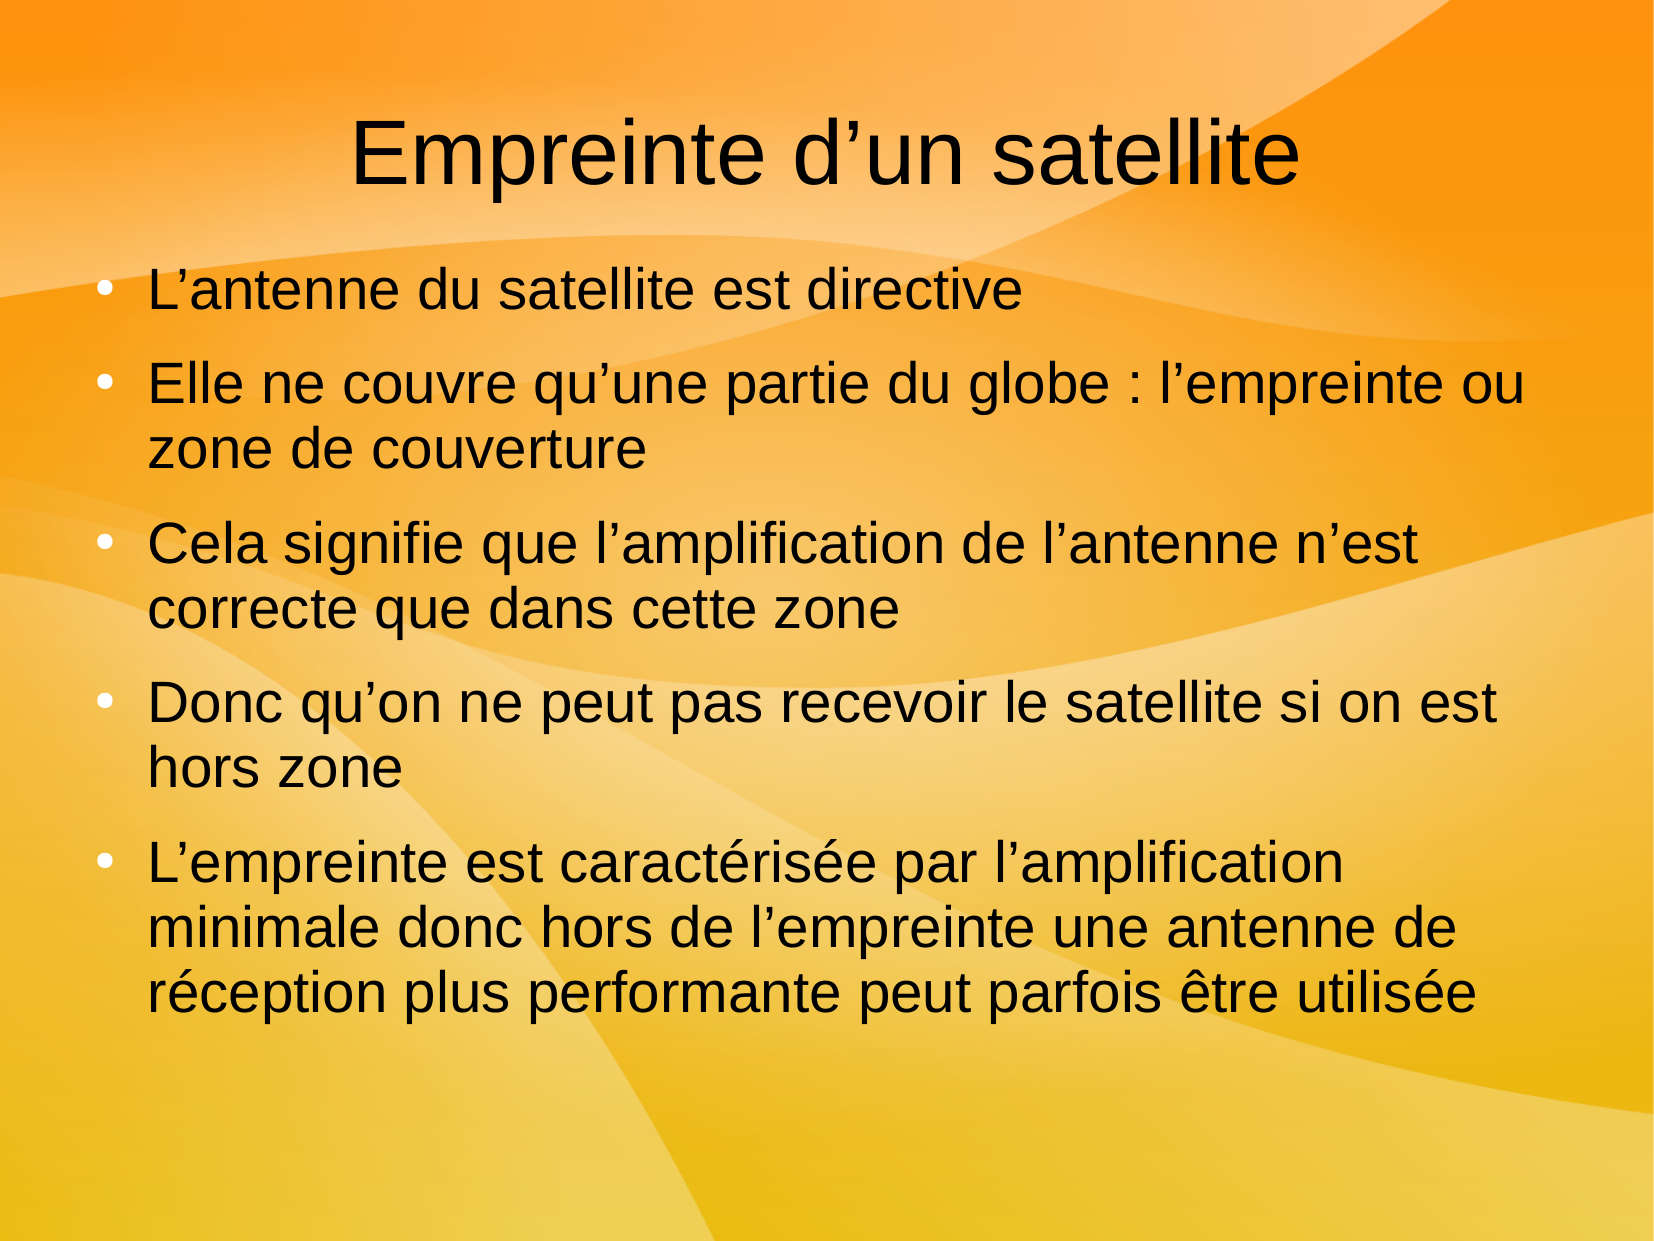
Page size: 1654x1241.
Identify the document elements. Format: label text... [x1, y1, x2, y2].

title Empreinte d’un satellite [82, 49, 1571, 257]
picture [0, 0, 1654, 1241]
list L’antenne du satellite est directive Elle ne couvre qu’une partie du globe : l’empreinte ou zone de couverture Cela signifie que l’amplification de l’antenne n’est correcte que dans cette zone Donc qu’on ne peut pas recevoir le satellite si on est hors zone L’empreinte est caractérisée par l’amplification minimale donc hors de l’empreinte une antenne de réception plus performante peut parfois être utilisée [76, 256, 1565, 1241]
